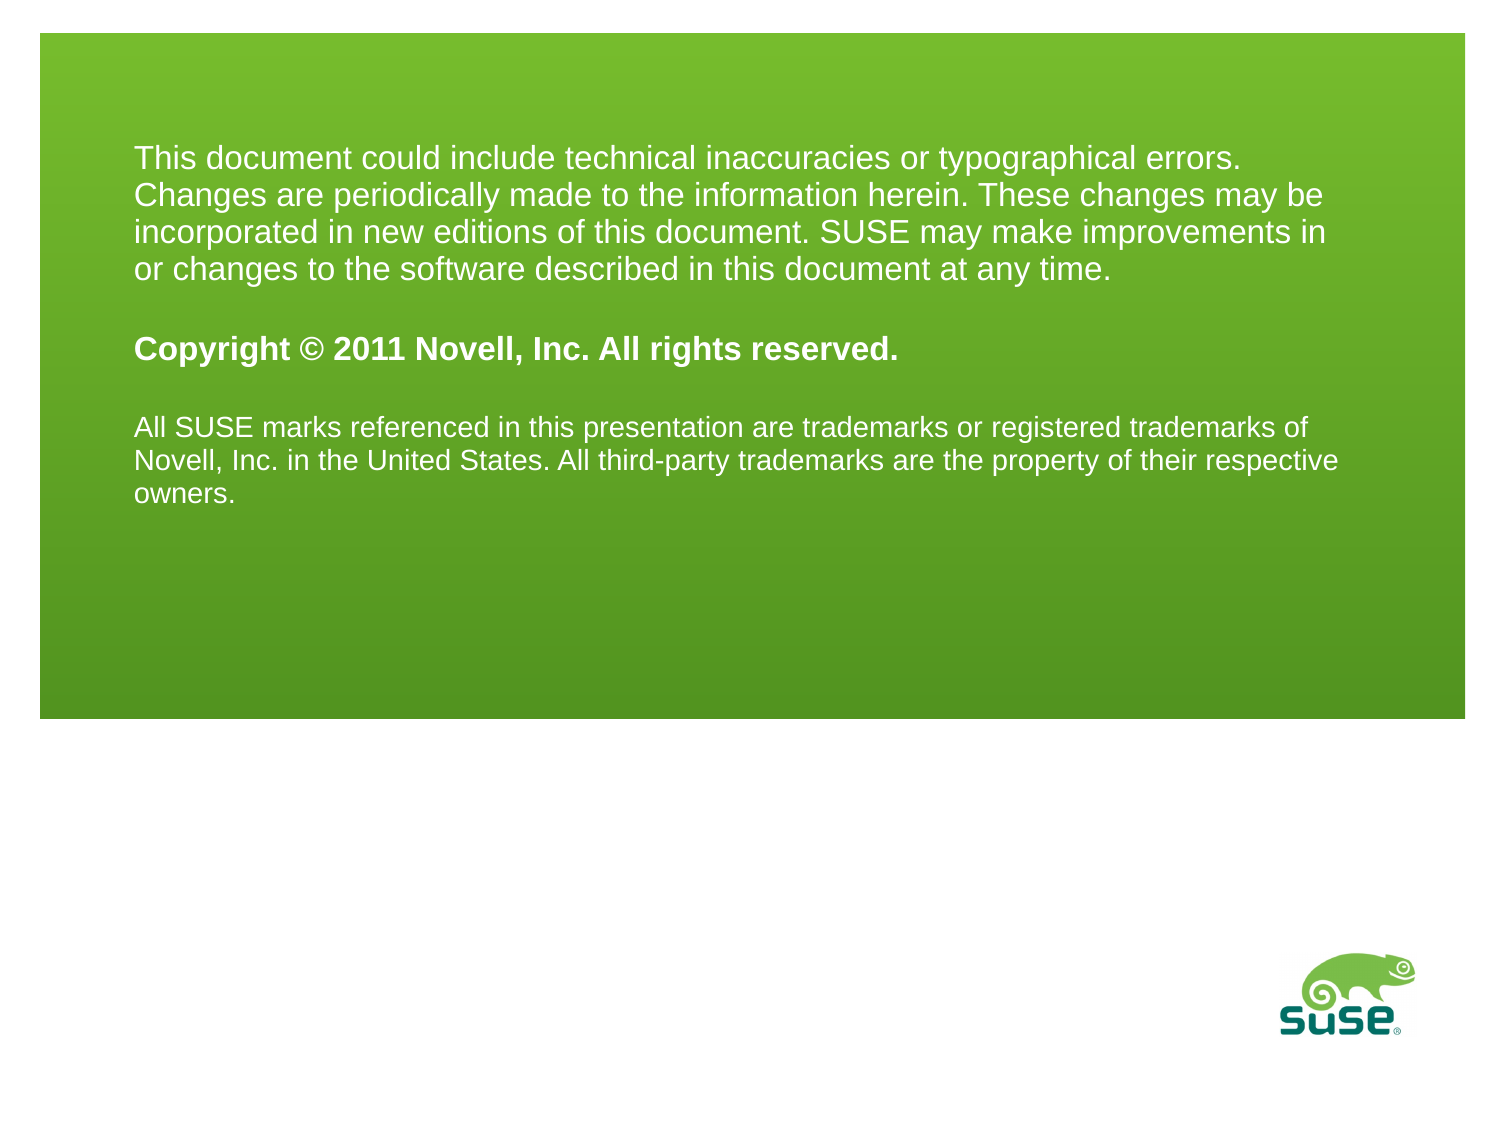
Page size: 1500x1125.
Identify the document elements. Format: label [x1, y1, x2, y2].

picture [1279, 952, 1417, 1037]
